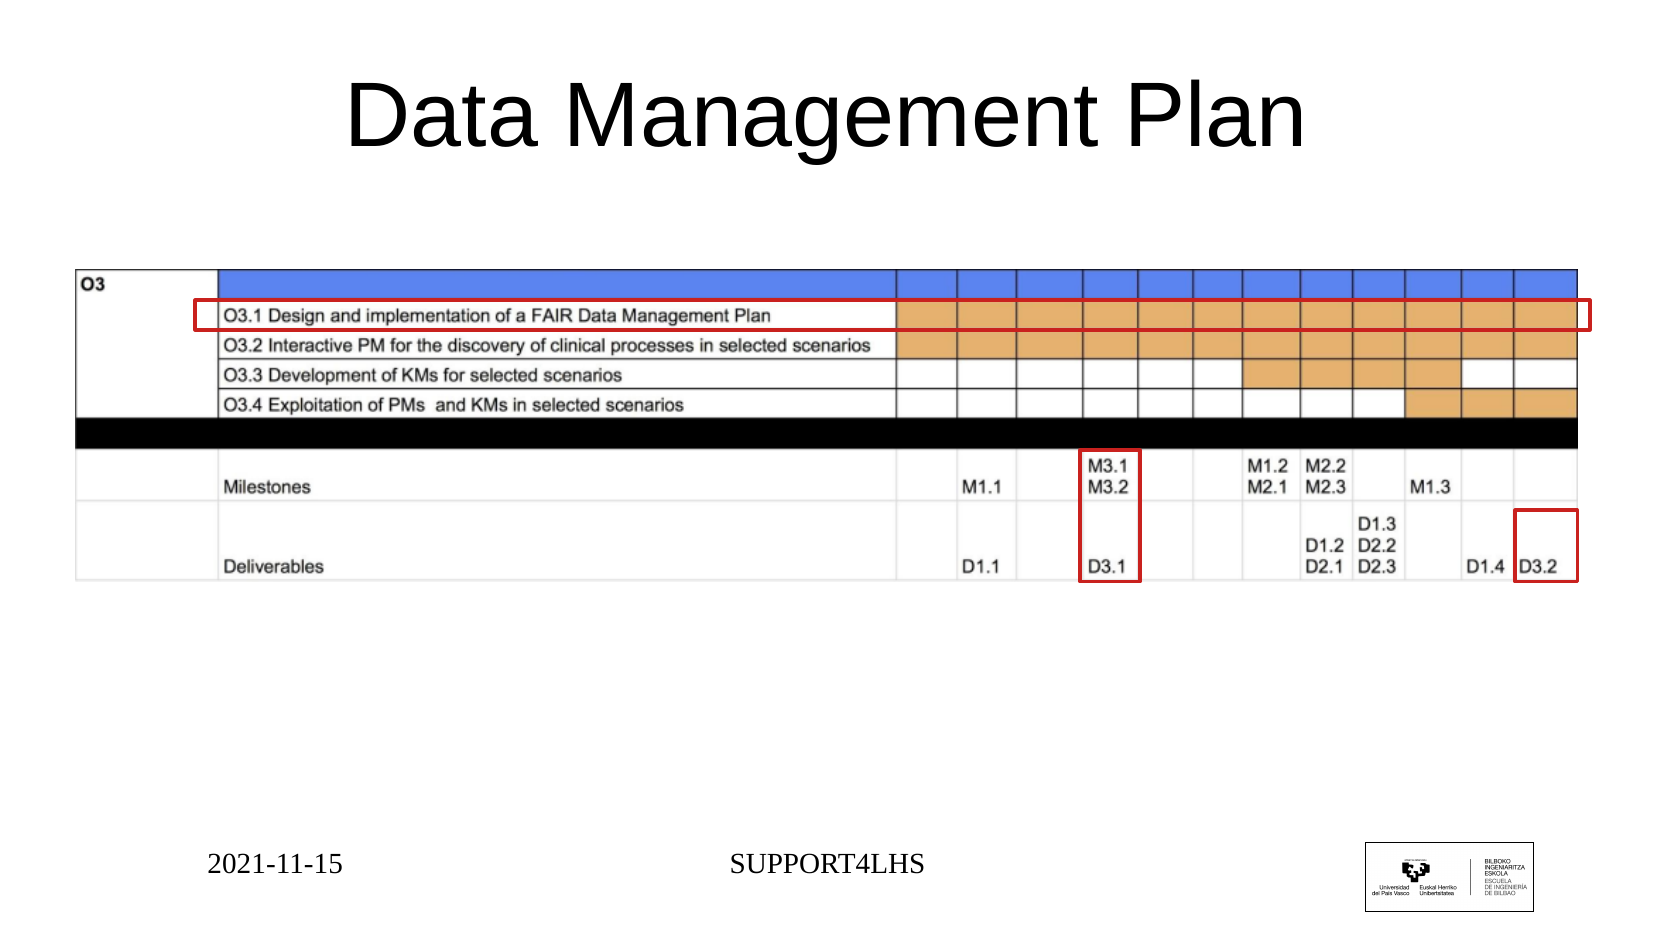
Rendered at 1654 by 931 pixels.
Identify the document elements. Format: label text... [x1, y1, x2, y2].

picture [75, 269, 1578, 582]
title Data Management Plan [82, 37, 1571, 193]
picture [197, 302, 1578, 328]
picture [1366, 843, 1533, 911]
picture [1082, 452, 1138, 580]
picture [1517, 512, 1576, 580]
